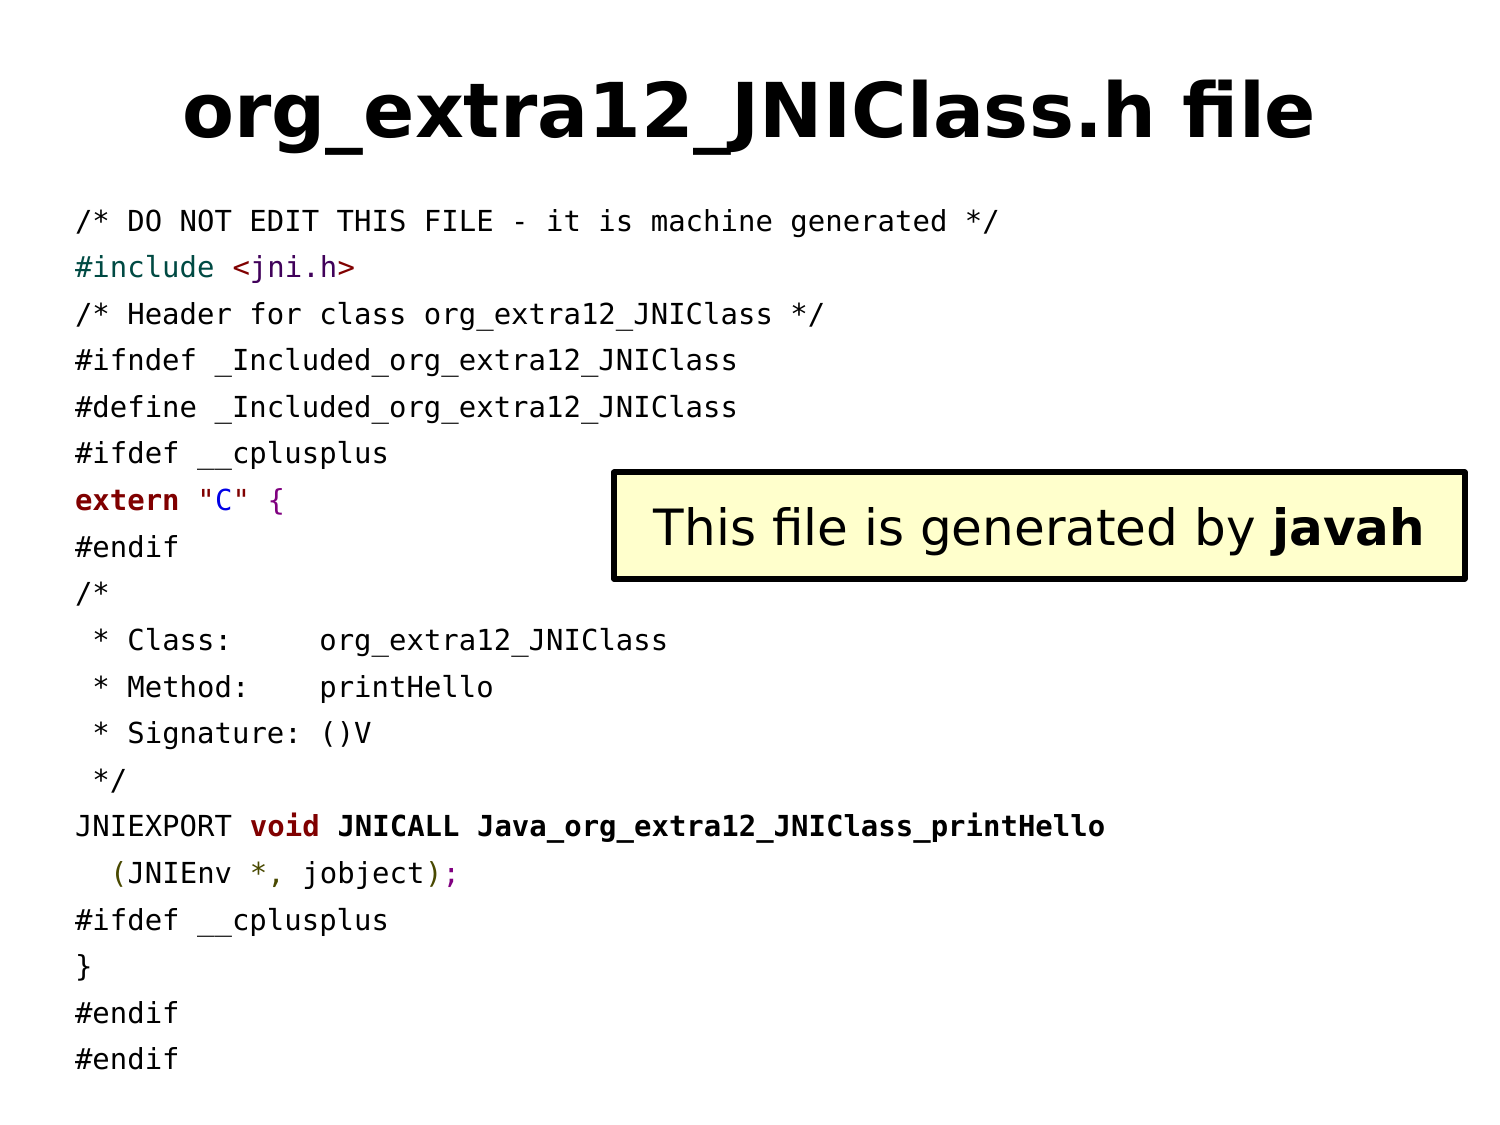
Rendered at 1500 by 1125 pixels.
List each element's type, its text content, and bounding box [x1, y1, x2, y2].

list /* DO NOT EDIT THIS FILE - it is machine generated */ #include <jni.h> /* Header for class org_extra12_JNIClass */ #ifndef _Included_org_extra12_JNIClass #define _Included_org_extra12_JNIClass #ifdef __cplusplus extern "C" { #endif /* * Class: org_extra12_JNIClass * Method: printHello * Signature: ()V */ JNIEXPORT void JNICALL Java_org_extra12_JNIClass_printHello (JNIEnv *, jobject); #ifdef __cplusplus } #endif #endif [75, 204, 1453, 1087]
text_box This file is generated by javah [614, 472, 1465, 579]
title org_extra12_JNIClass.h file [75, 44, 1425, 177]
